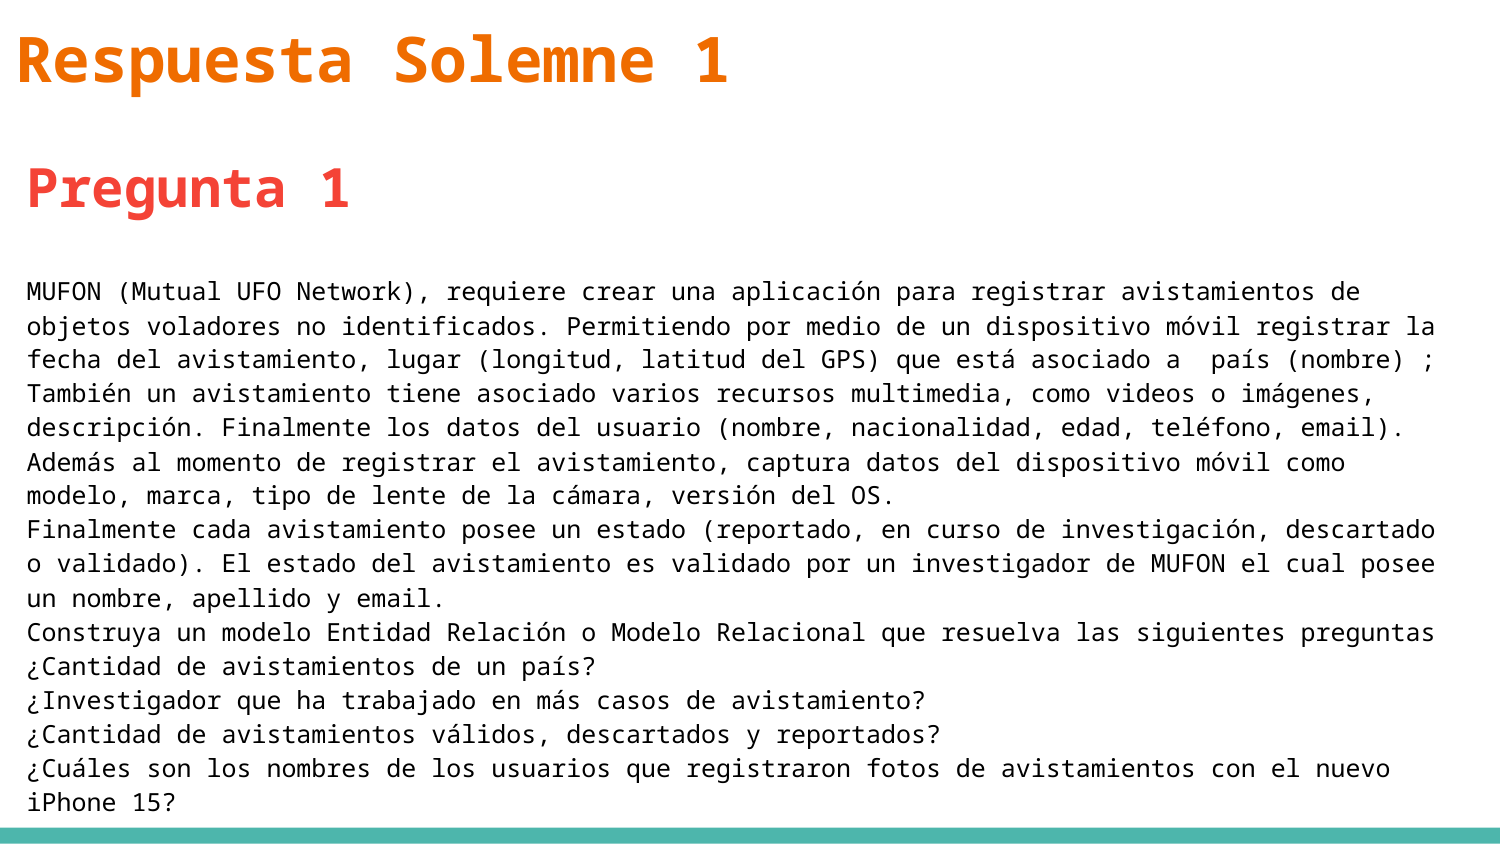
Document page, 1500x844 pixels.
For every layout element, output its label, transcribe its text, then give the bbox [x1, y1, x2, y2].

text_box Pregunta 1 MUFON (Mutual UFO Network), requiere crear una aplicación para registrar avistamientos de objetos voladores no identificados. Permitiendo por medio de un dispositivo móvil registrar la fecha del avistamiento, lugar (longitud, latitud del GPS) que está asociado a país (nombre) ; También un avistamiento tiene asociado varios recursos multimedia, como videos o imágenes, descripción. Finalmente los datos del usuario (nombre, nacionalidad, edad, teléfono, email). Además al momento de registrar el avistamiento, captura datos del dispositivo móvil como modelo, marca, tipo de lente de la cámara, versión del OS. Finalmente cada avistamiento posee un estado (reportado, en curso de investigación, descartado o validado). El estado del avistamiento es validado por un investigador de MUFON el cual posee un nombre, apellido y email. Construya un modelo Entidad Relación o Modelo Relacional que resuelva las siguientes preguntas ¿Cantidad de avistamientos de un país? ¿Investigador que ha trabajado en más casos de avistamiento? ¿Cantidad de avistamientos válidos, descartados y reportados? ¿Cuáles son los nombres de los usuarios que registraron fotos de avistamientos con el nuevo iPhone 15? [11, 141, 1465, 830]
title Respuesta Solemne 1 [0, 0, 1398, 116]
